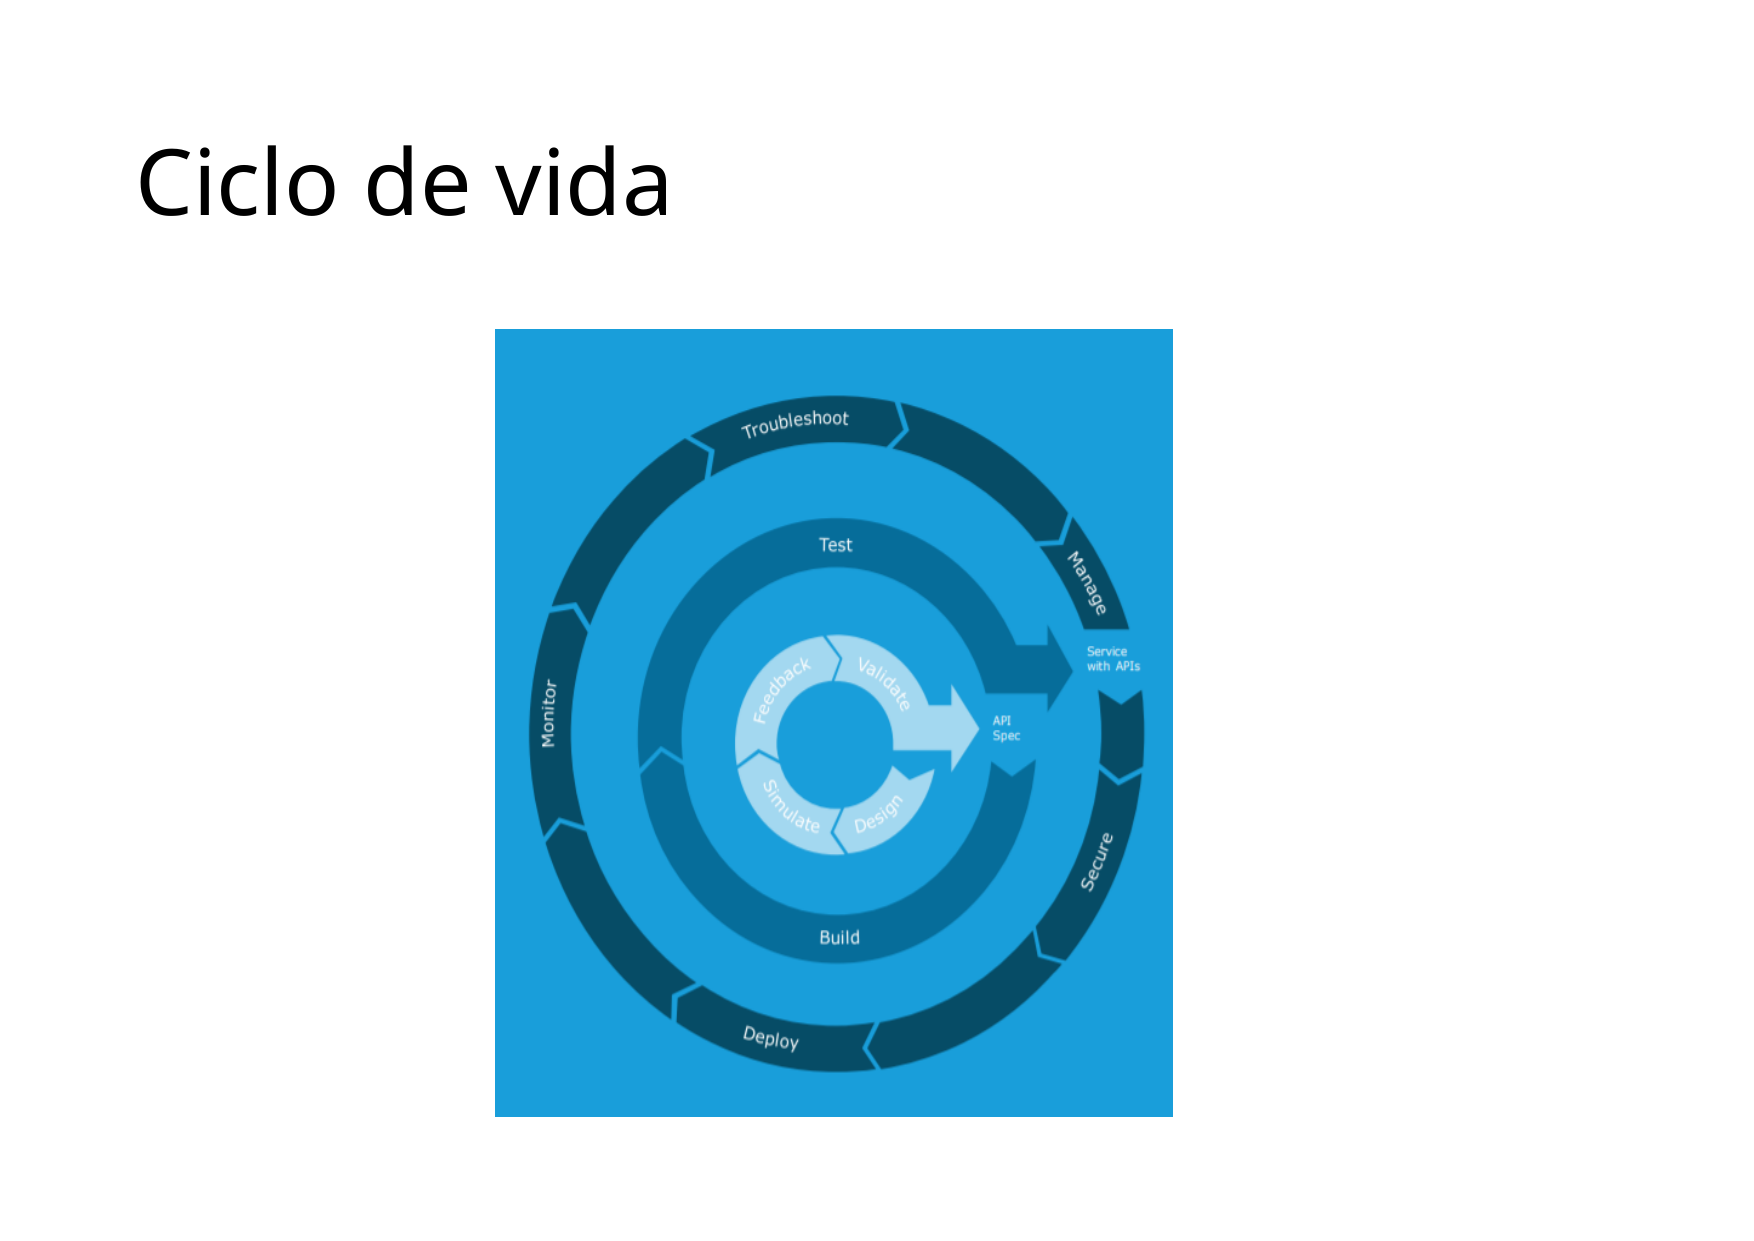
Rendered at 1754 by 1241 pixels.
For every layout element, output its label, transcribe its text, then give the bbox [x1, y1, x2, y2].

picture [495, 329, 1173, 1117]
title Ciclo de vida [120, 65, 1634, 306]
